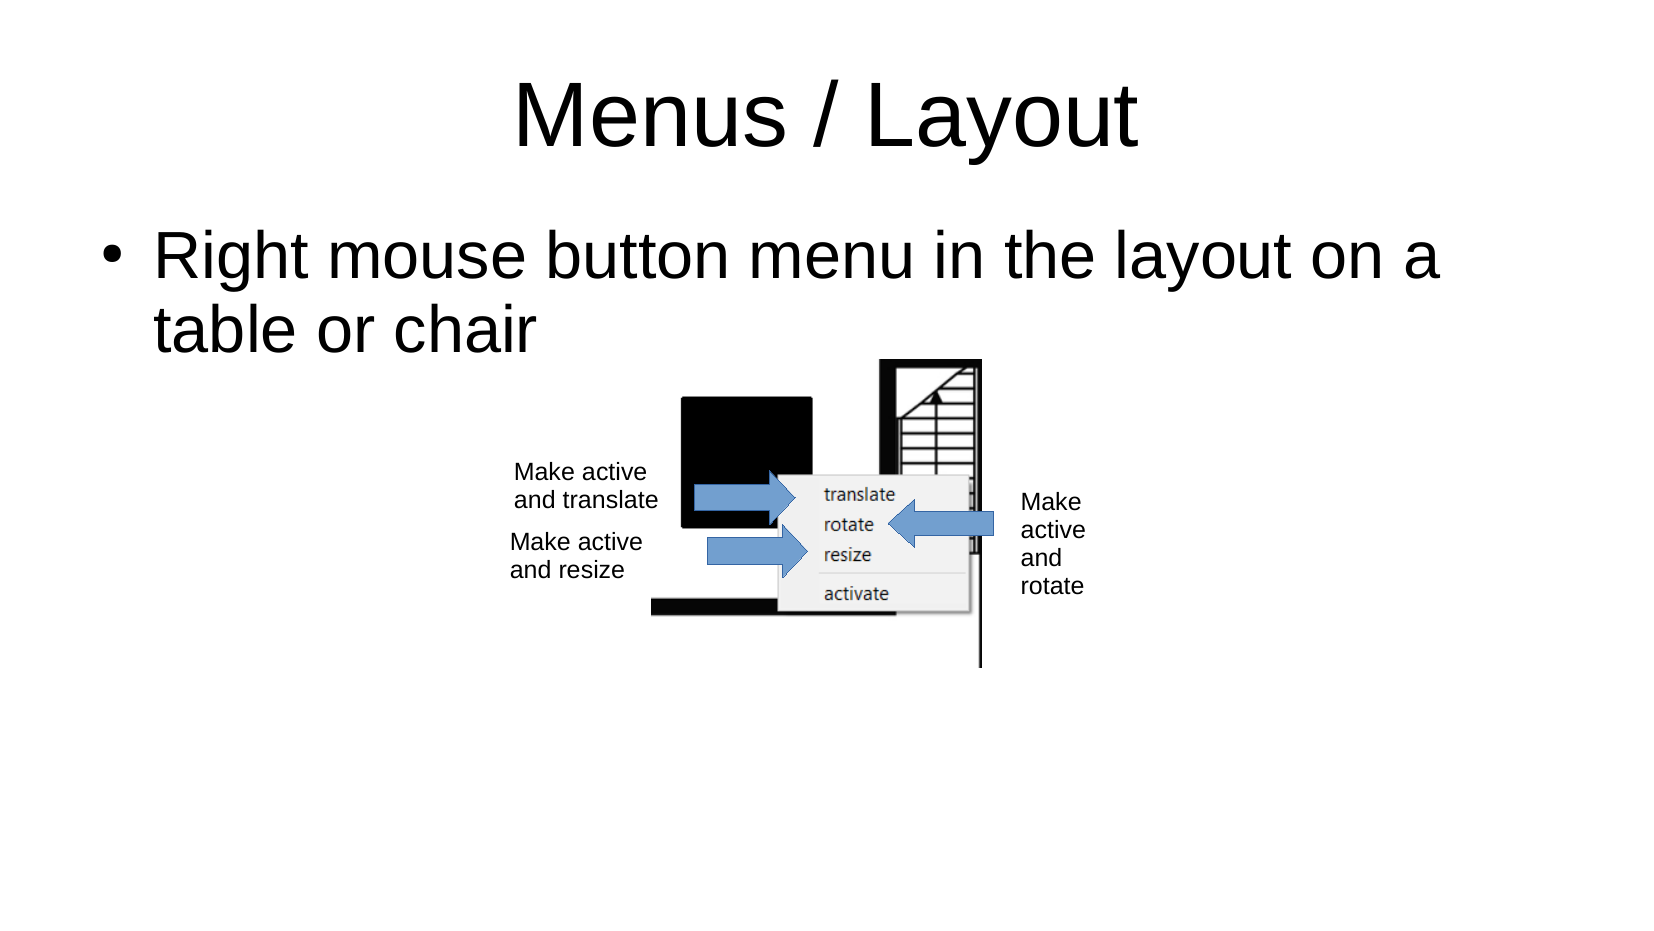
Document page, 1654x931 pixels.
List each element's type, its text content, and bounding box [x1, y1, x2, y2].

text_box Make active and rotate [1005, 480, 1142, 607]
picture [651, 359, 982, 668]
text_box [888, 499, 994, 548]
text_box Make active and resize [495, 520, 703, 592]
text_box [707, 524, 808, 578]
text_box Make active and translate [499, 450, 708, 521]
list Right mouse button menu in the layout on a table or chair [82, 217, 1571, 758]
text_box [694, 470, 796, 525]
title Menus / Layout [82, 37, 1571, 193]
